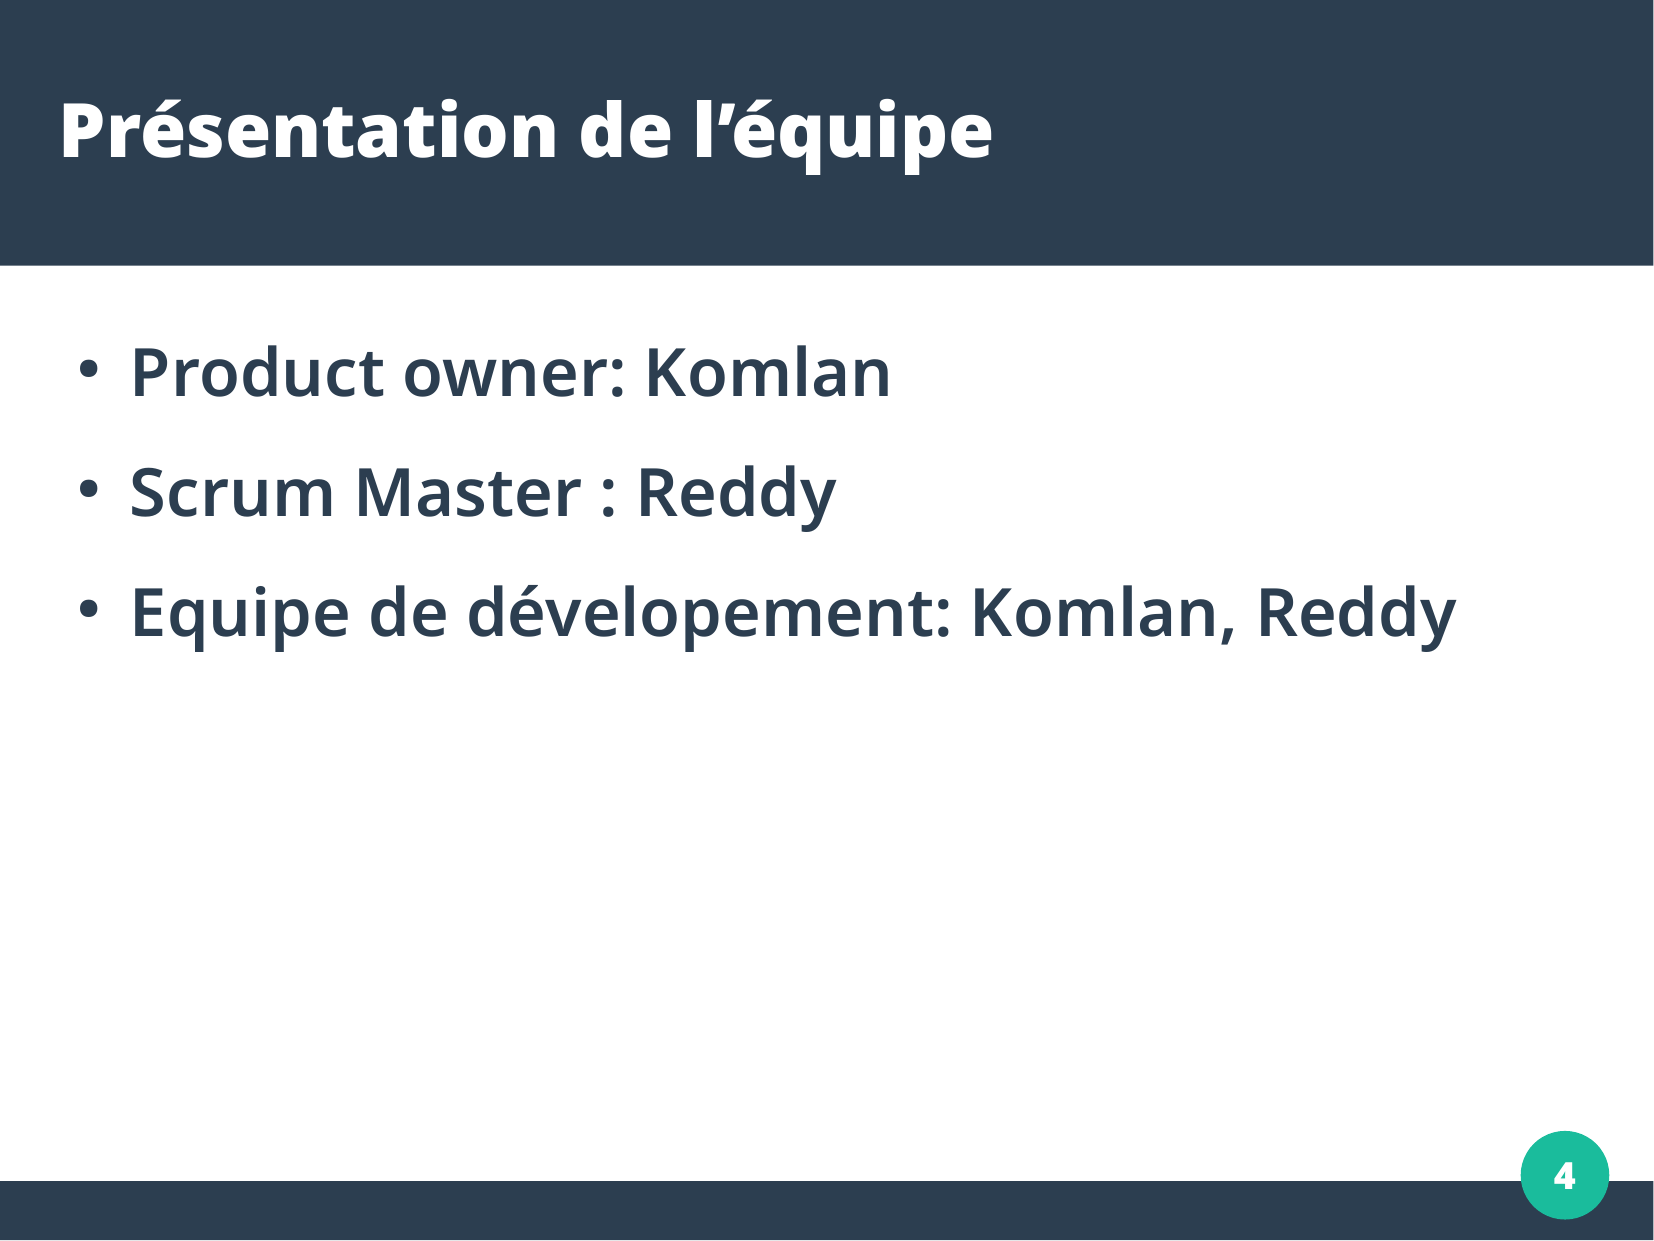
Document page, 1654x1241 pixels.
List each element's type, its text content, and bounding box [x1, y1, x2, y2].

list Product owner: Komlan Scrum Master : Reddy Equipe de dévelopement: Komlan, Reddy [59, 324, 1595, 1152]
title Présentation de l’équipe [59, 49, 1595, 207]
